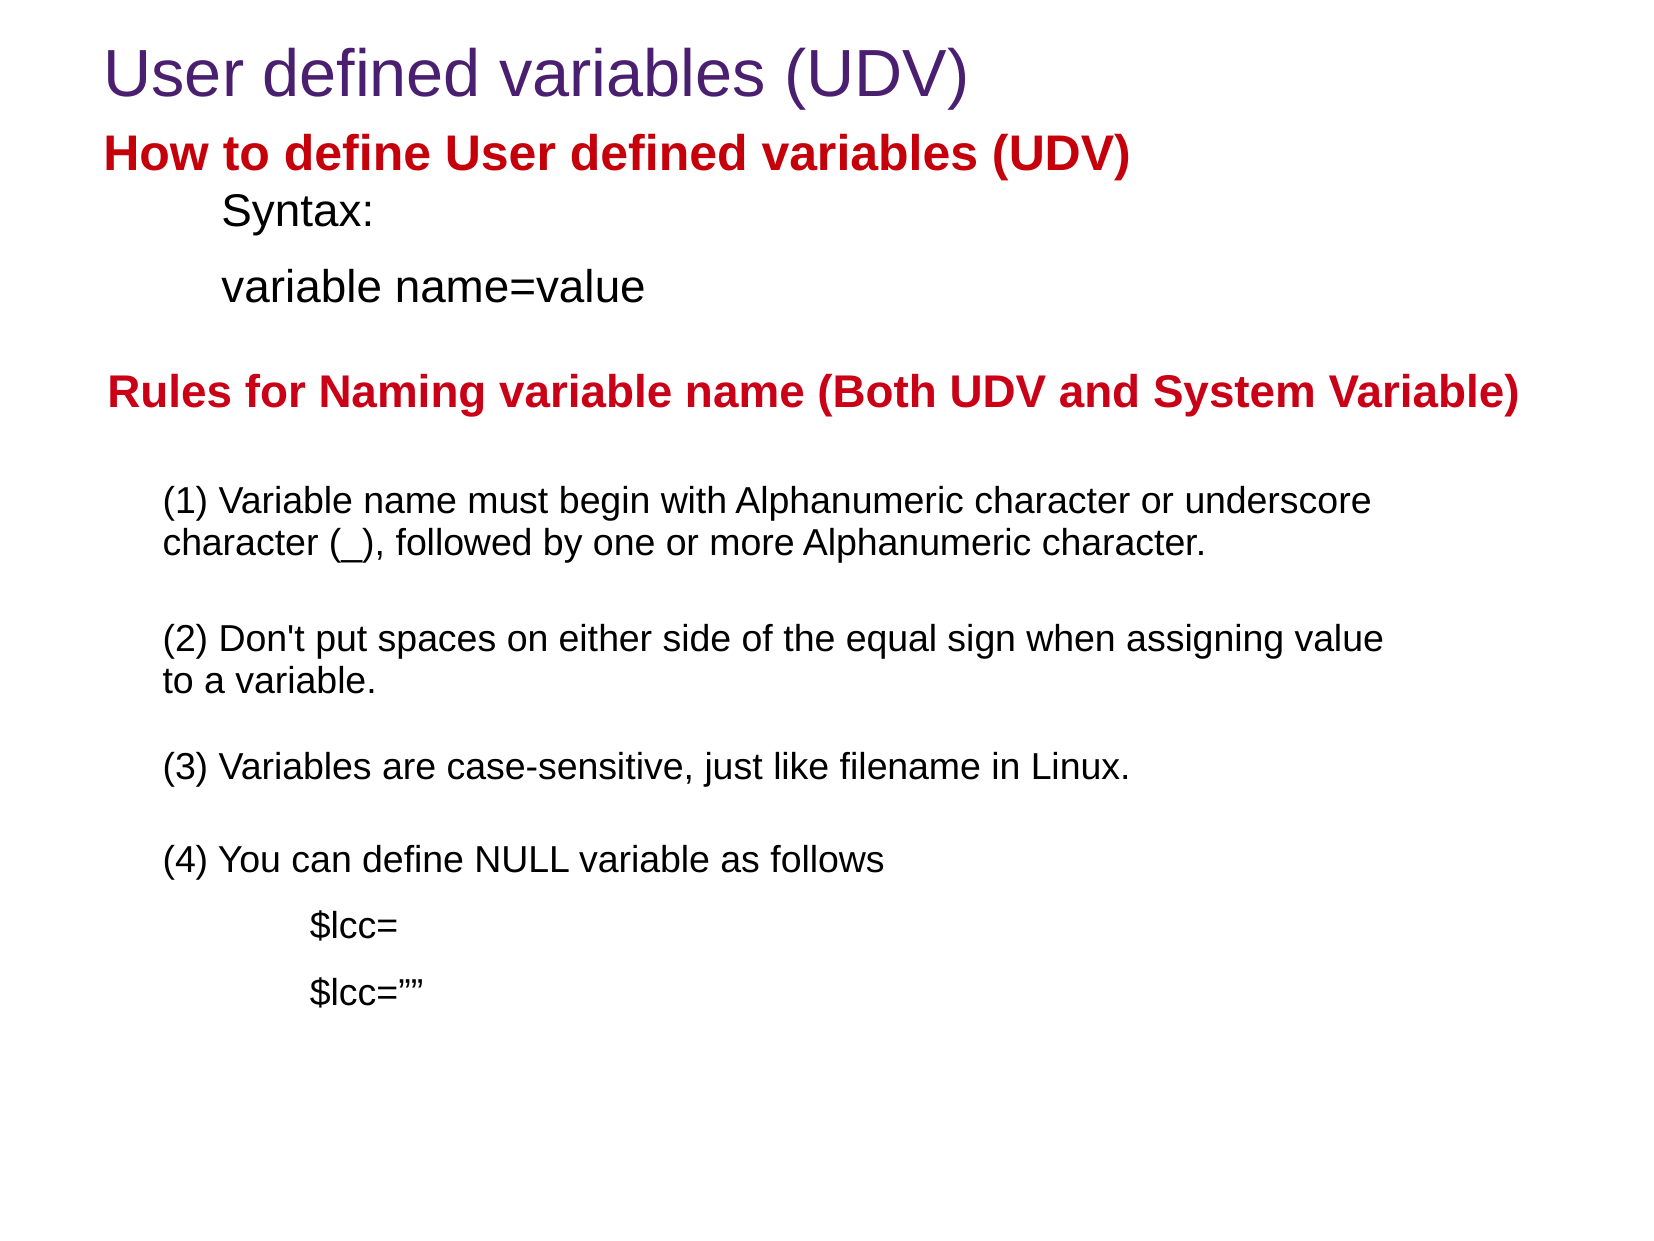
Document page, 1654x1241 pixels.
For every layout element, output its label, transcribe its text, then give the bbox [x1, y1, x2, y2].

text_box (1) Variable name must begin with Alphanumeric character or underscore character (_), followed by one or more Alphanumeric character. [147, 472, 1432, 572]
text_box Rules for Naming variable name (Both UDV and System Variable) [92, 358, 1536, 473]
text_box User defined variables (UDV) [88, 28, 1123, 119]
text_box (4) You can define NULL variable as follows $lcc= $lcc=”” [147, 830, 1477, 1022]
text_box (2) Don't put spaces on either side of the equal sign when assigning value to a variable. [147, 609, 1418, 709]
text_box (3) Variables are case-sensitive, just like filename in Linux. [147, 738, 1388, 796]
text_box How to define User defined variables (UDV) [88, 118, 1388, 237]
text_box Syntax: variable name=value [206, 177, 749, 320]
